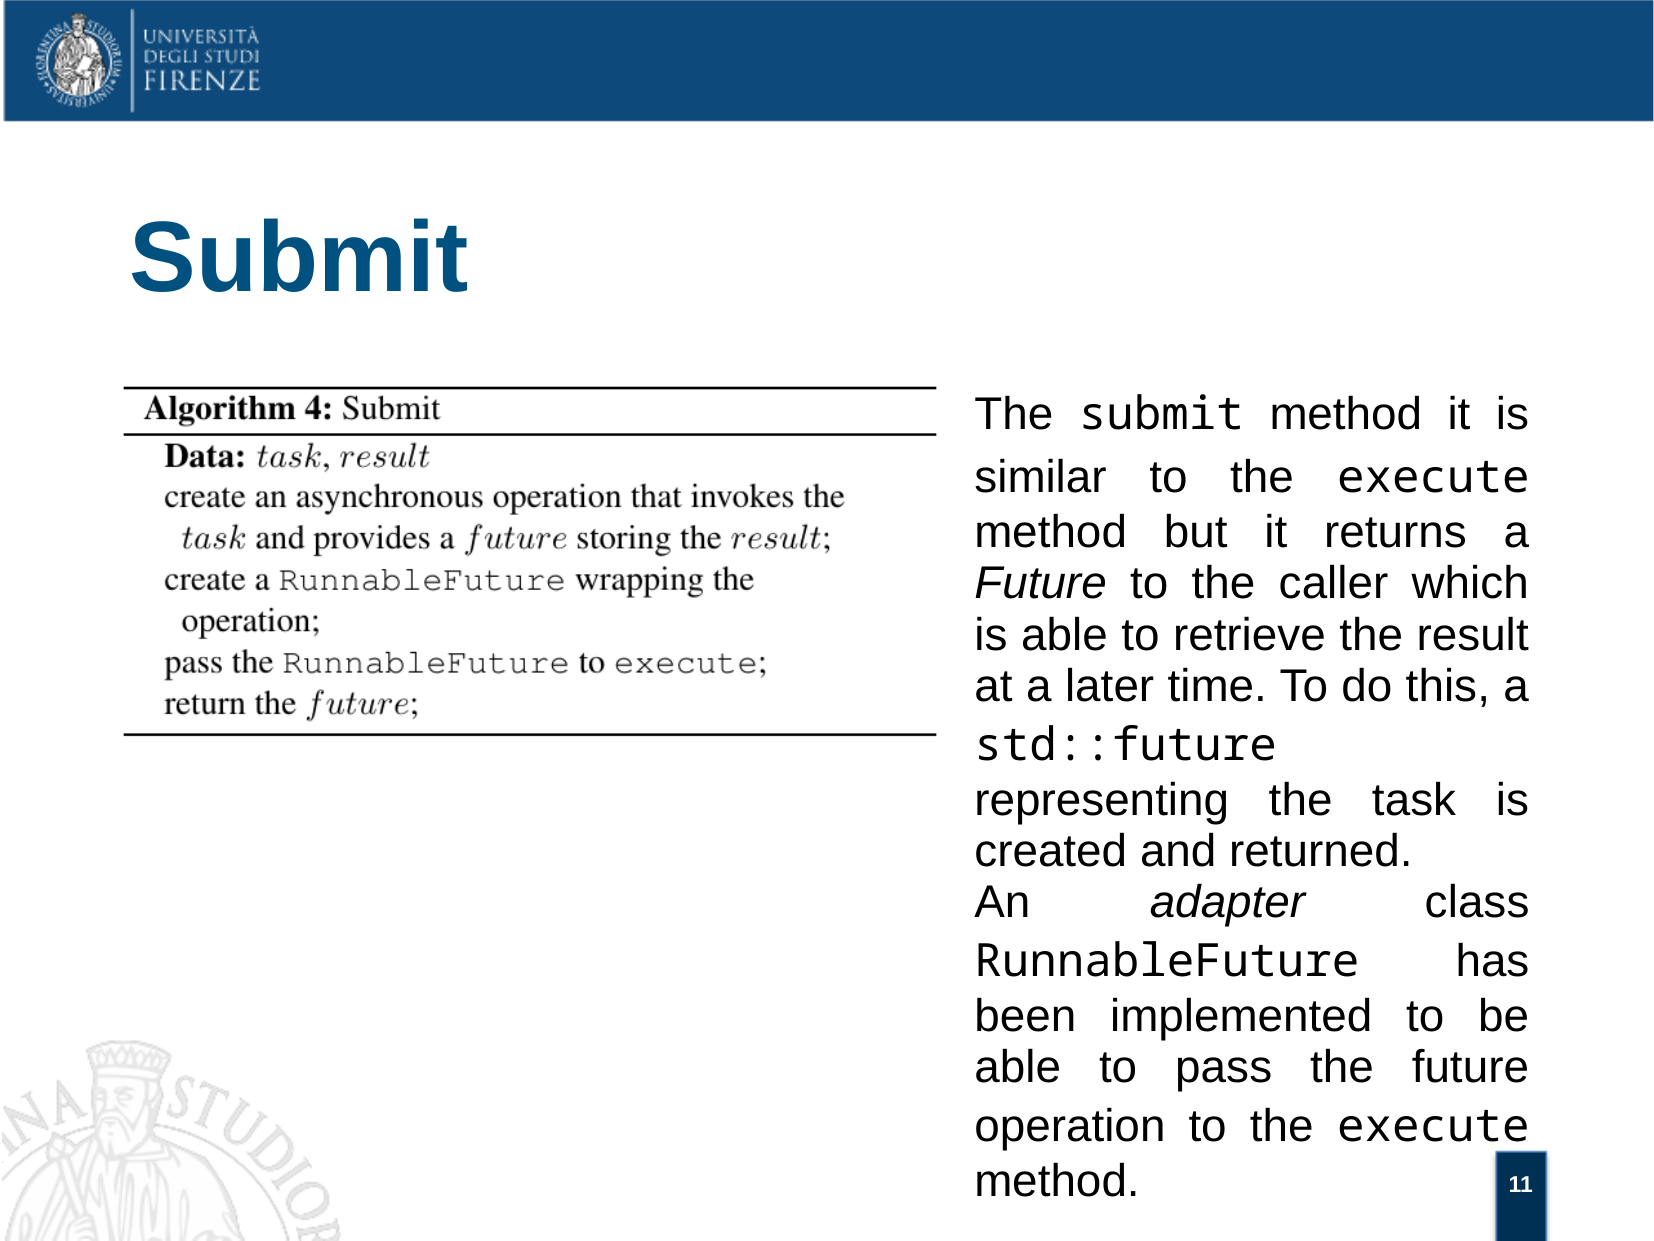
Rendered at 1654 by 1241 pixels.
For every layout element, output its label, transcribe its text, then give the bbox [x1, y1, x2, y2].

text_box 11 [1505, 1160, 1536, 1208]
text_box The submit method it is similar to the execute method but it returns a Future to the caller which is able to retrieve the result at a later time. To do this, a std::future representing the task is created and returned. An adapter class RunnableFuture has been implemented to be able to pass the future operation to the execute method. [974, 381, 1530, 1145]
picture [2, 0, 1654, 1241]
text_box Submit [129, 134, 993, 323]
